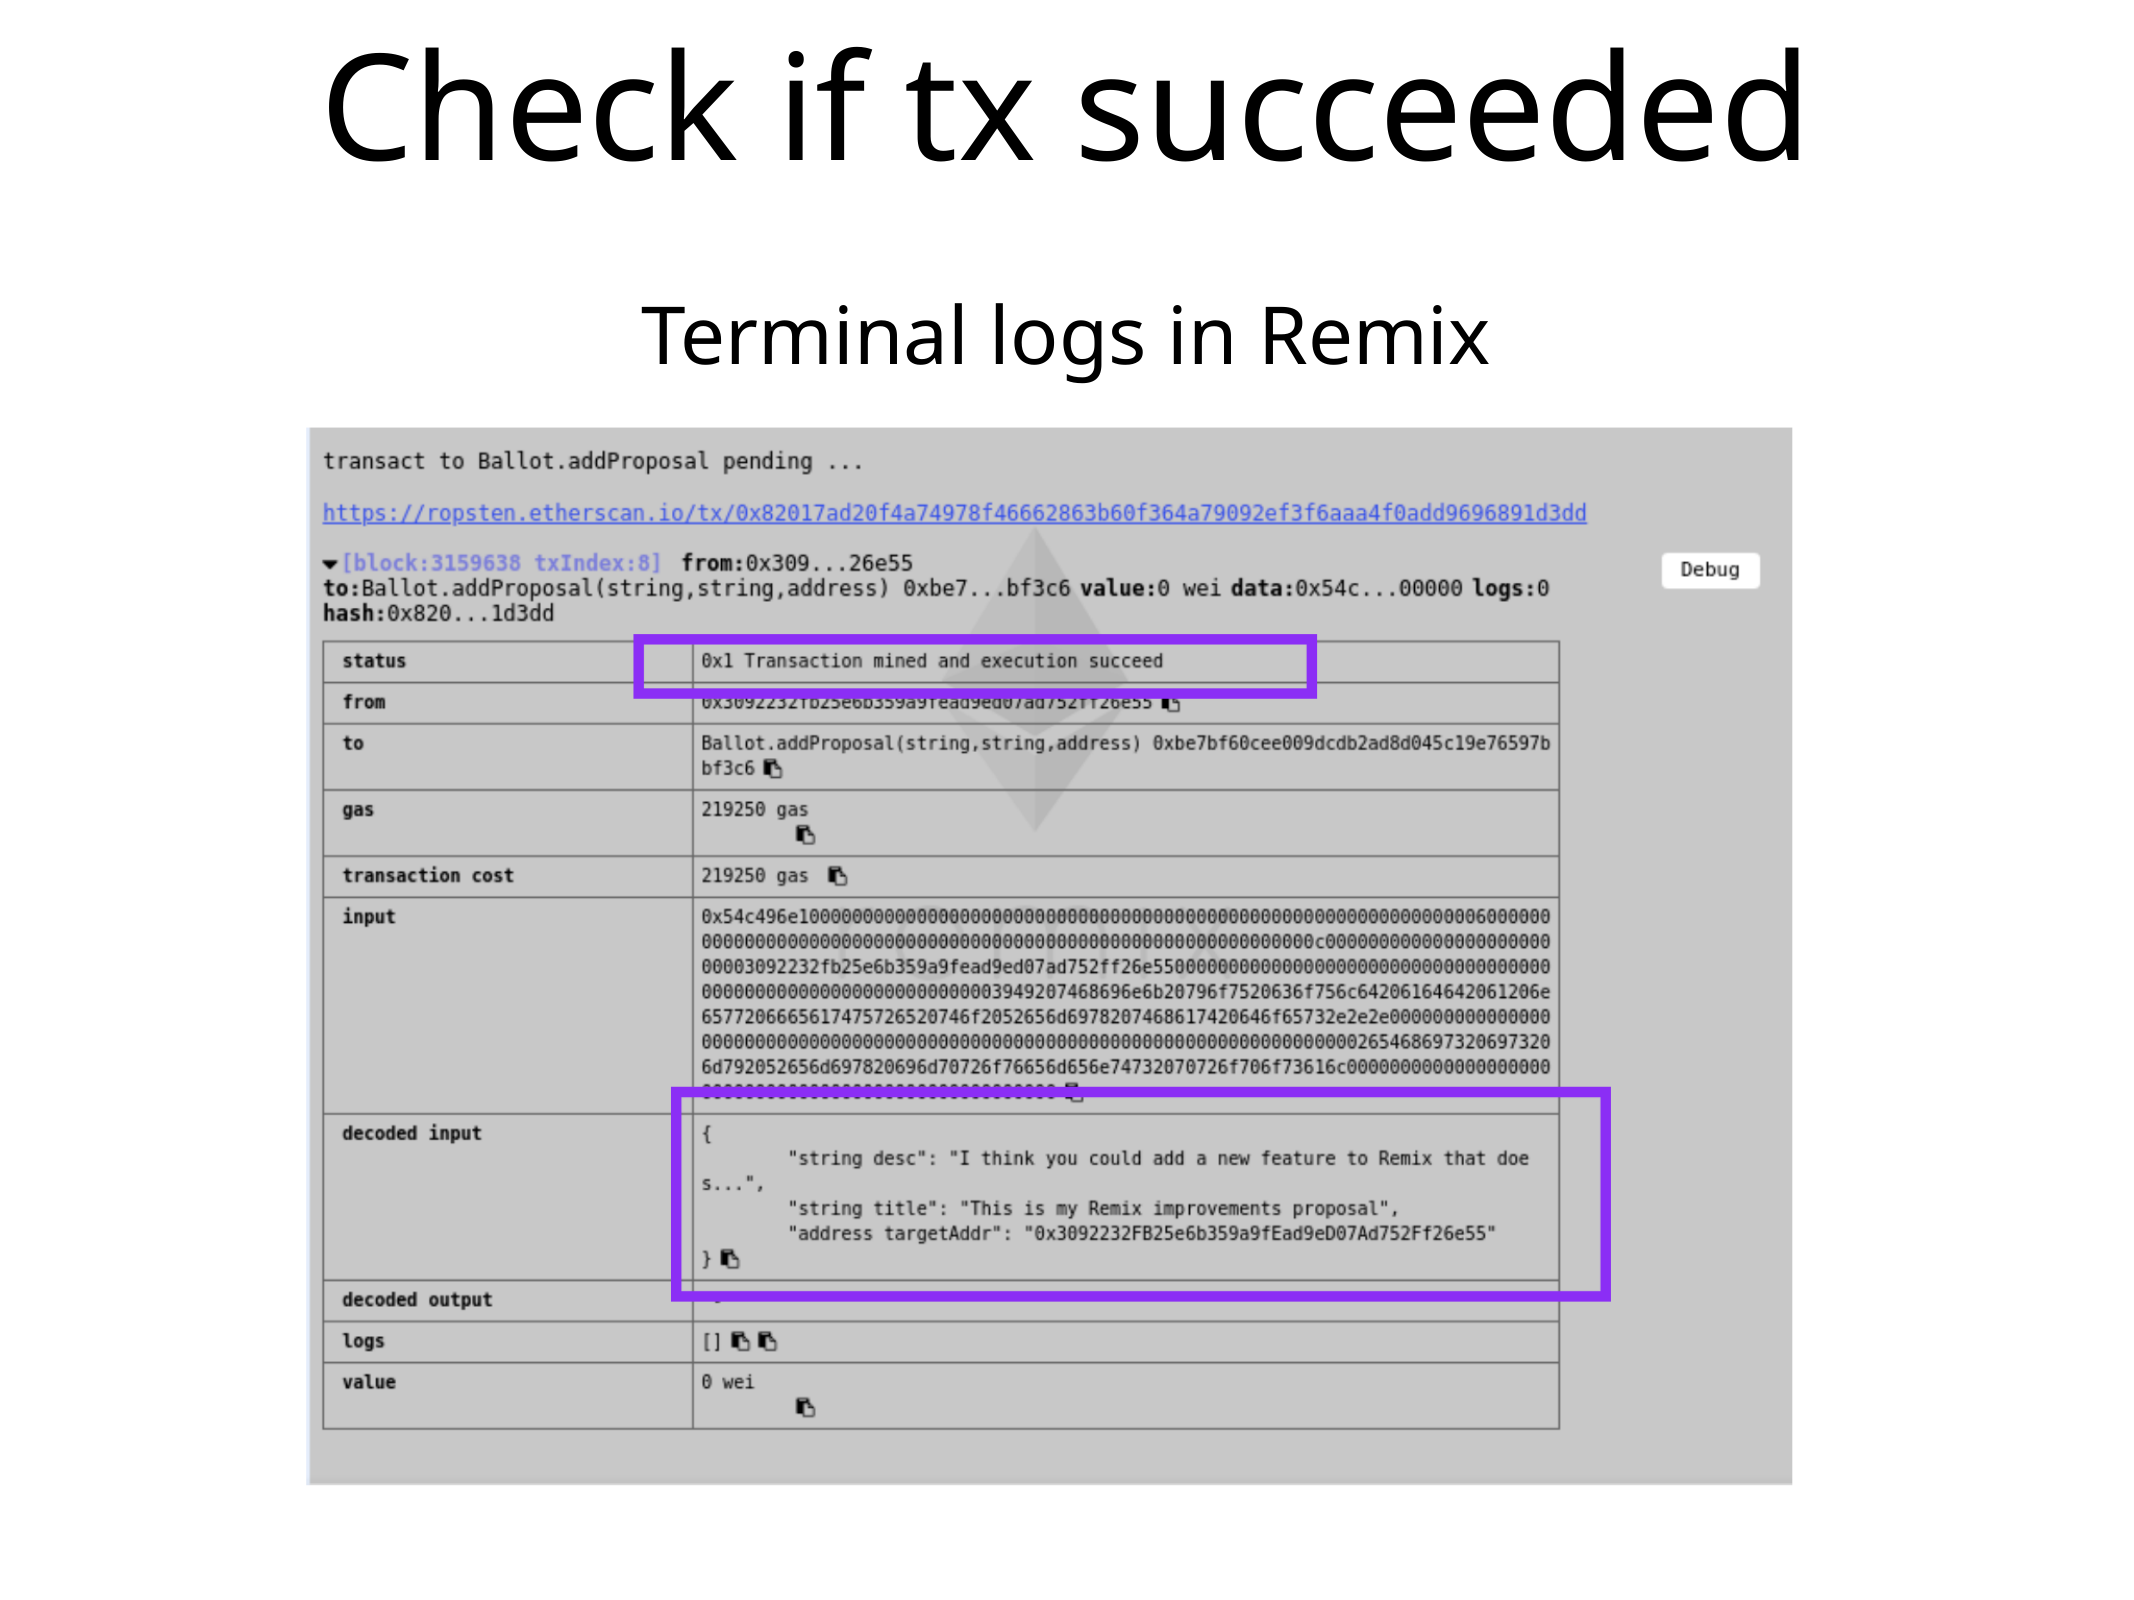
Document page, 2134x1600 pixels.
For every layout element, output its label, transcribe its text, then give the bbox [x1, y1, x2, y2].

title Check if tx succeeded [69, 5, 2064, 547]
subtitle Terminal logs in Remix ( when dependencies.js is the active file ) [112, 277, 2021, 558]
picture [275, 413, 1859, 1504]
